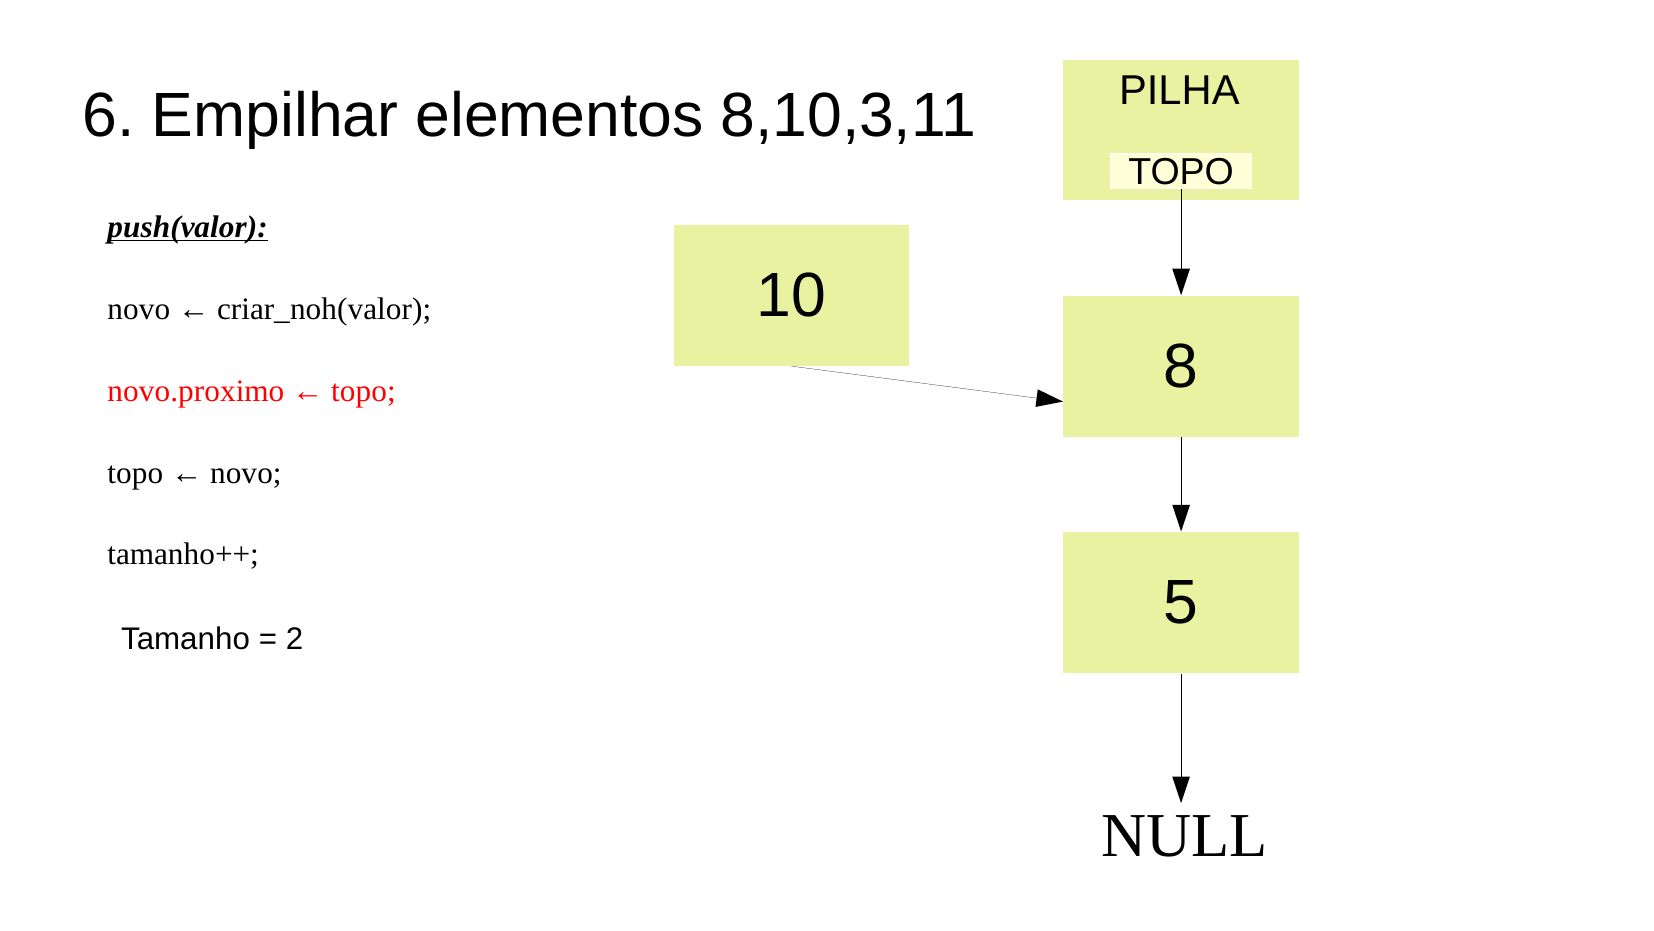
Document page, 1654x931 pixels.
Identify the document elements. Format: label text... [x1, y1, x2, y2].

text_box 8 [1062, 295, 1300, 438]
text_box NULL [1086, 793, 1288, 875]
text_box 10 [673, 224, 910, 367]
text_box [1062, 59, 1300, 201]
text_box PILHA [1104, 59, 1258, 121]
text_box TOPO [1110, 153, 1252, 189]
text_box Tamanho = 2 [106, 614, 321, 664]
title 6. Empilhar elementos 8,10,3,11 [82, 37, 1571, 193]
text_box push(valor): novo ← criar_noh(valor); novo.proximo ← topo; topo ← novo; tamanho++; [92, 199, 544, 579]
text_box 5 [1062, 531, 1300, 674]
